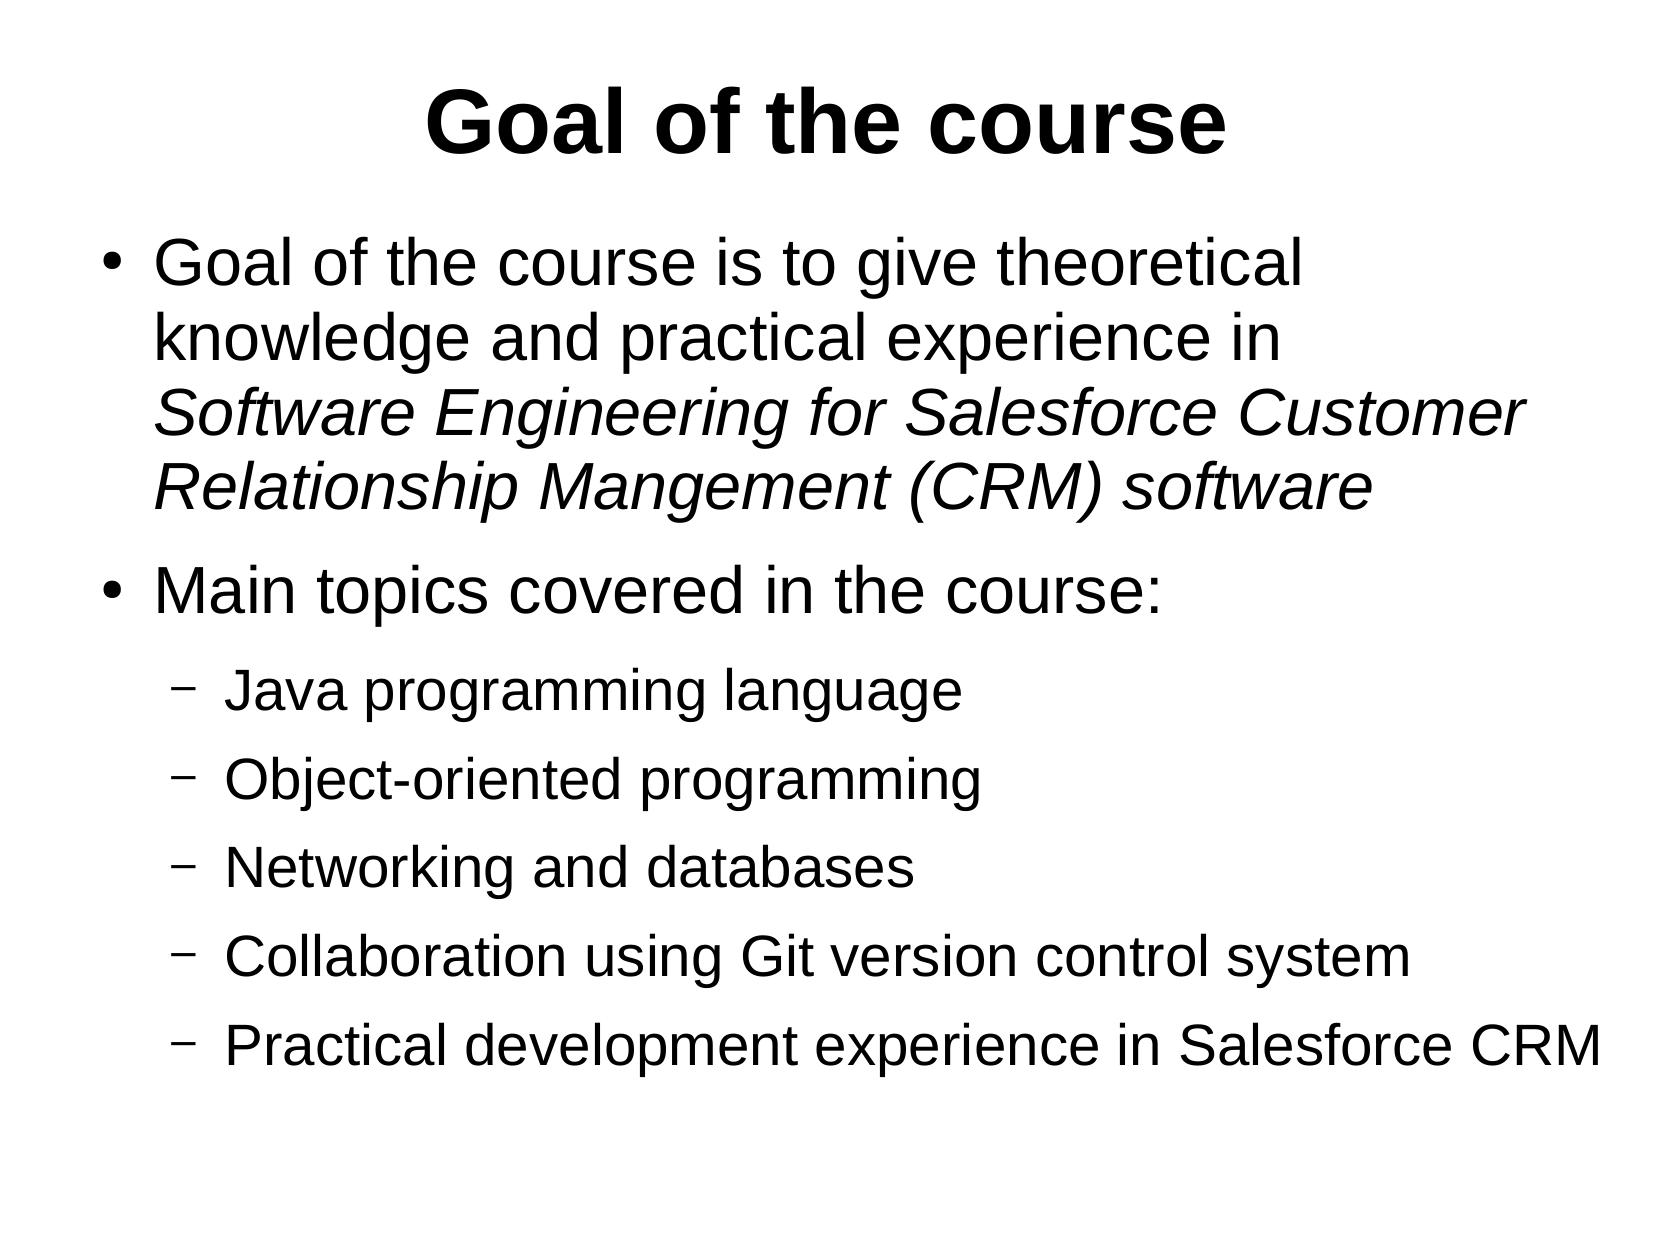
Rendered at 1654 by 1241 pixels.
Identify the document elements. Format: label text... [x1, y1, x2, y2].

title Goal of the course [82, 49, 1571, 196]
list Goal of the course is to give theoretical knowledge and practical experience in Software Engineering for Salesforce Customer Relationship Mangement (CRM) software Main topics covered in the course: Java programming language Object-oriented programming Networking and databases Collaboration using Git version control system Practical development experience in Salesforce CRM [82, 225, 1606, 1186]
